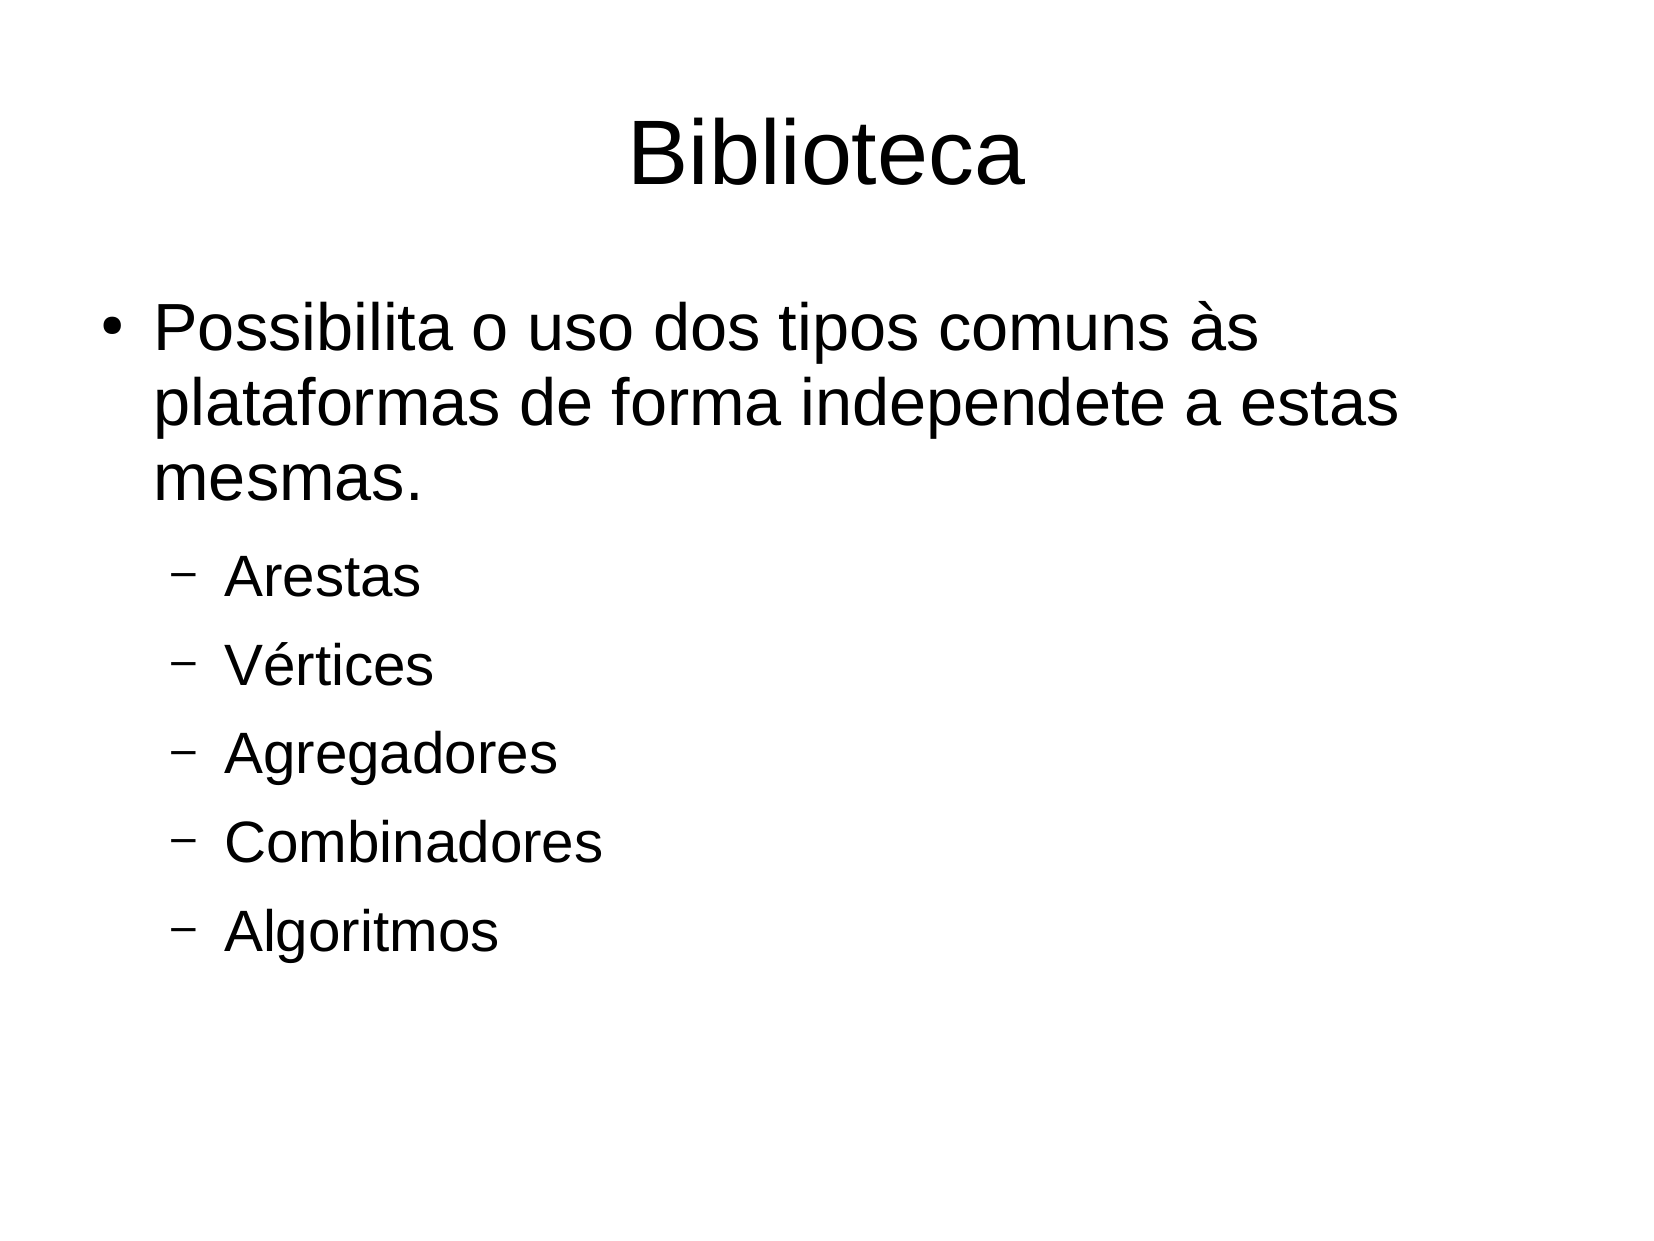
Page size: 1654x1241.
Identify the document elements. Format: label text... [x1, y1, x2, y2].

title Biblioteca [82, 49, 1571, 257]
list Possibilita o uso dos tipos comuns às plataformas de forma independete a estas mesmas. Arestas Vértices Agregadores Combinadores Algoritmos [82, 290, 1571, 1010]
